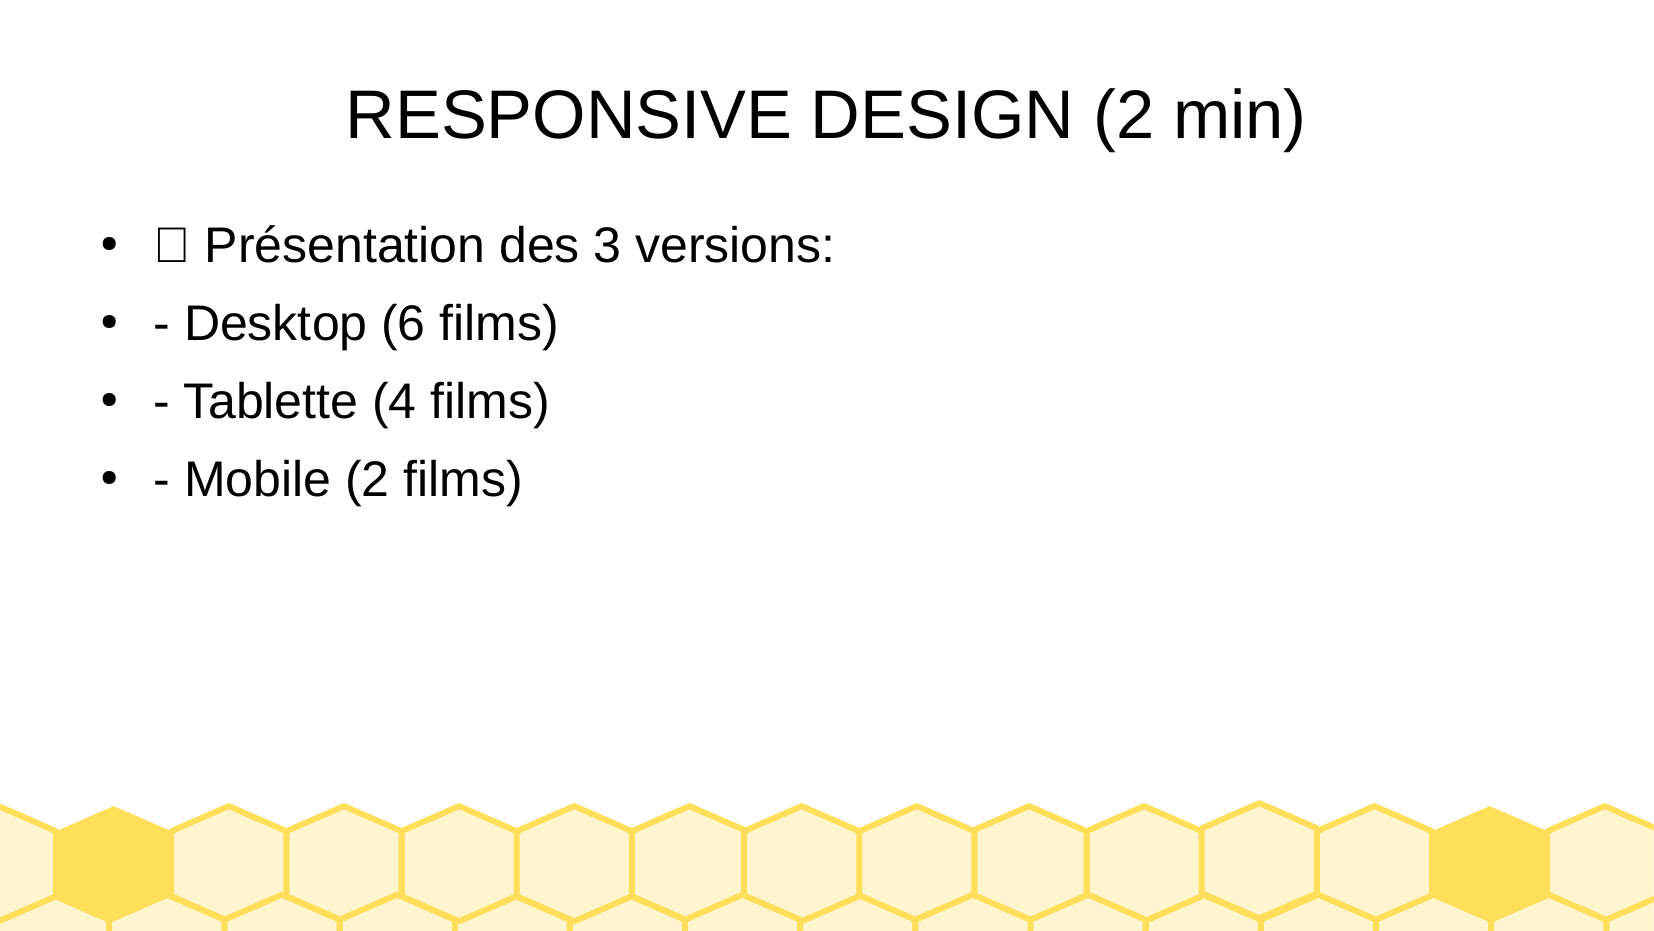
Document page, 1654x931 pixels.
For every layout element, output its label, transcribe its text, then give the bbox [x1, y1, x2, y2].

title RESPONSIVE DESIGN (2 min) [82, 37, 1571, 193]
list 📱 Présentation des 3 versions: - Desktop (6 films) - Tablette (4 films) - Mobile (2 films) [82, 217, 1571, 758]
